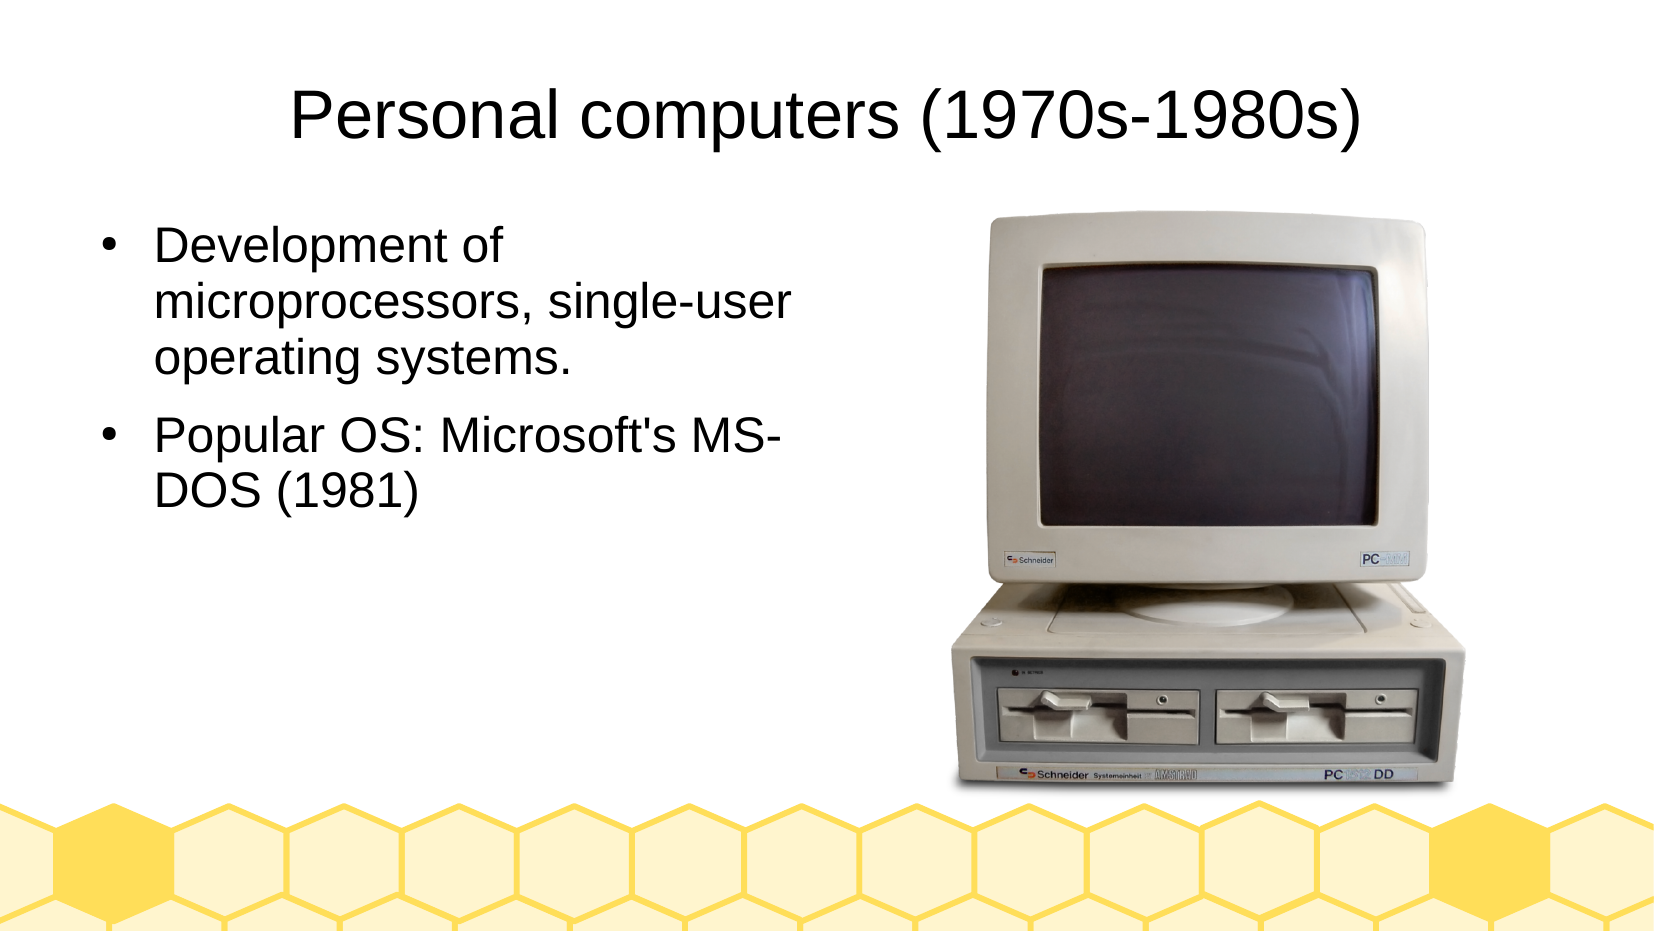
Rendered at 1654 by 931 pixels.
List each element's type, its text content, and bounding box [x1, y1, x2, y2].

title Personal computers (1970s-1980s) [82, 37, 1571, 193]
list Development of microprocessors, single-user operating systems. Popular OS: Microsoft's MS-DOS (1981) [82, 217, 809, 758]
picture [915, 177, 1489, 818]
